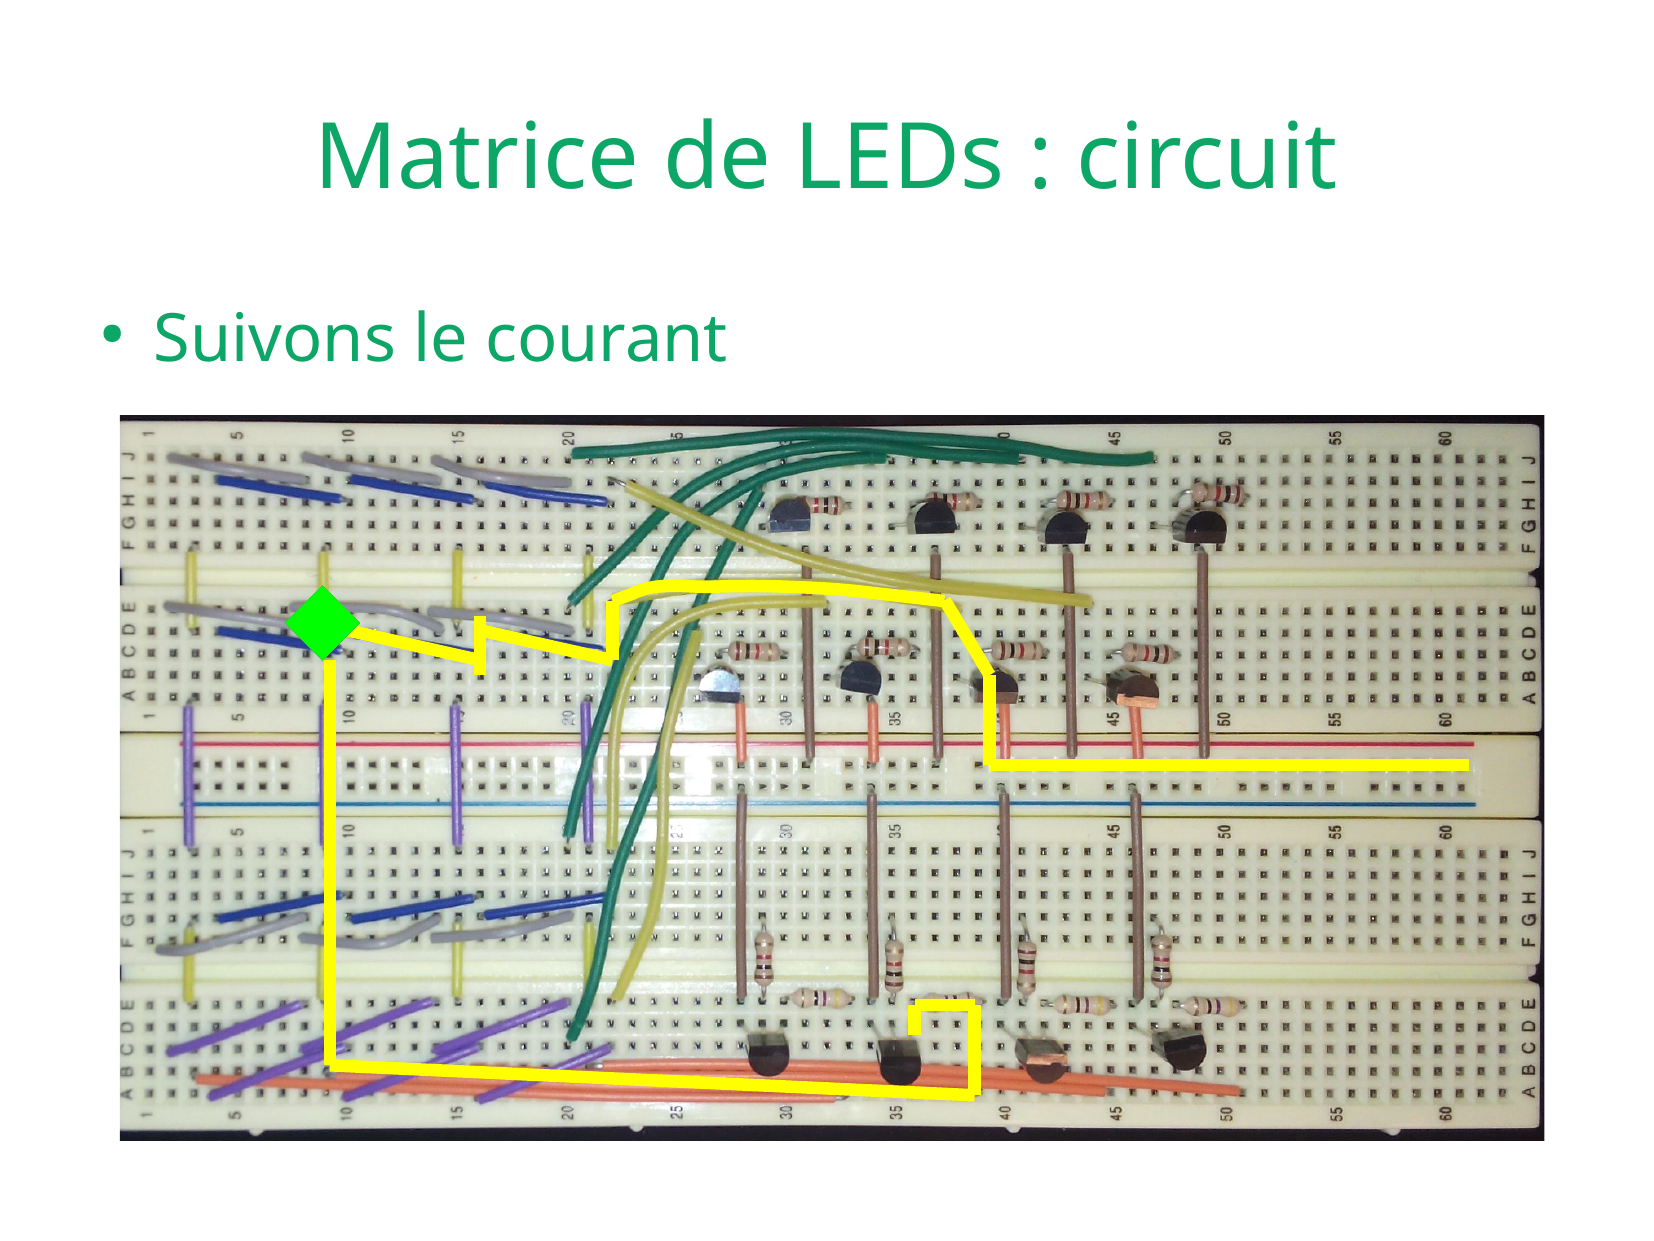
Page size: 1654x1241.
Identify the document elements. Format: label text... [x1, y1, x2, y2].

list Suivons le courant [82, 290, 1571, 1010]
title Matrice de LEDs : circuit [82, 49, 1571, 257]
picture [119, 415, 1545, 1141]
text_box [284, 585, 360, 661]
